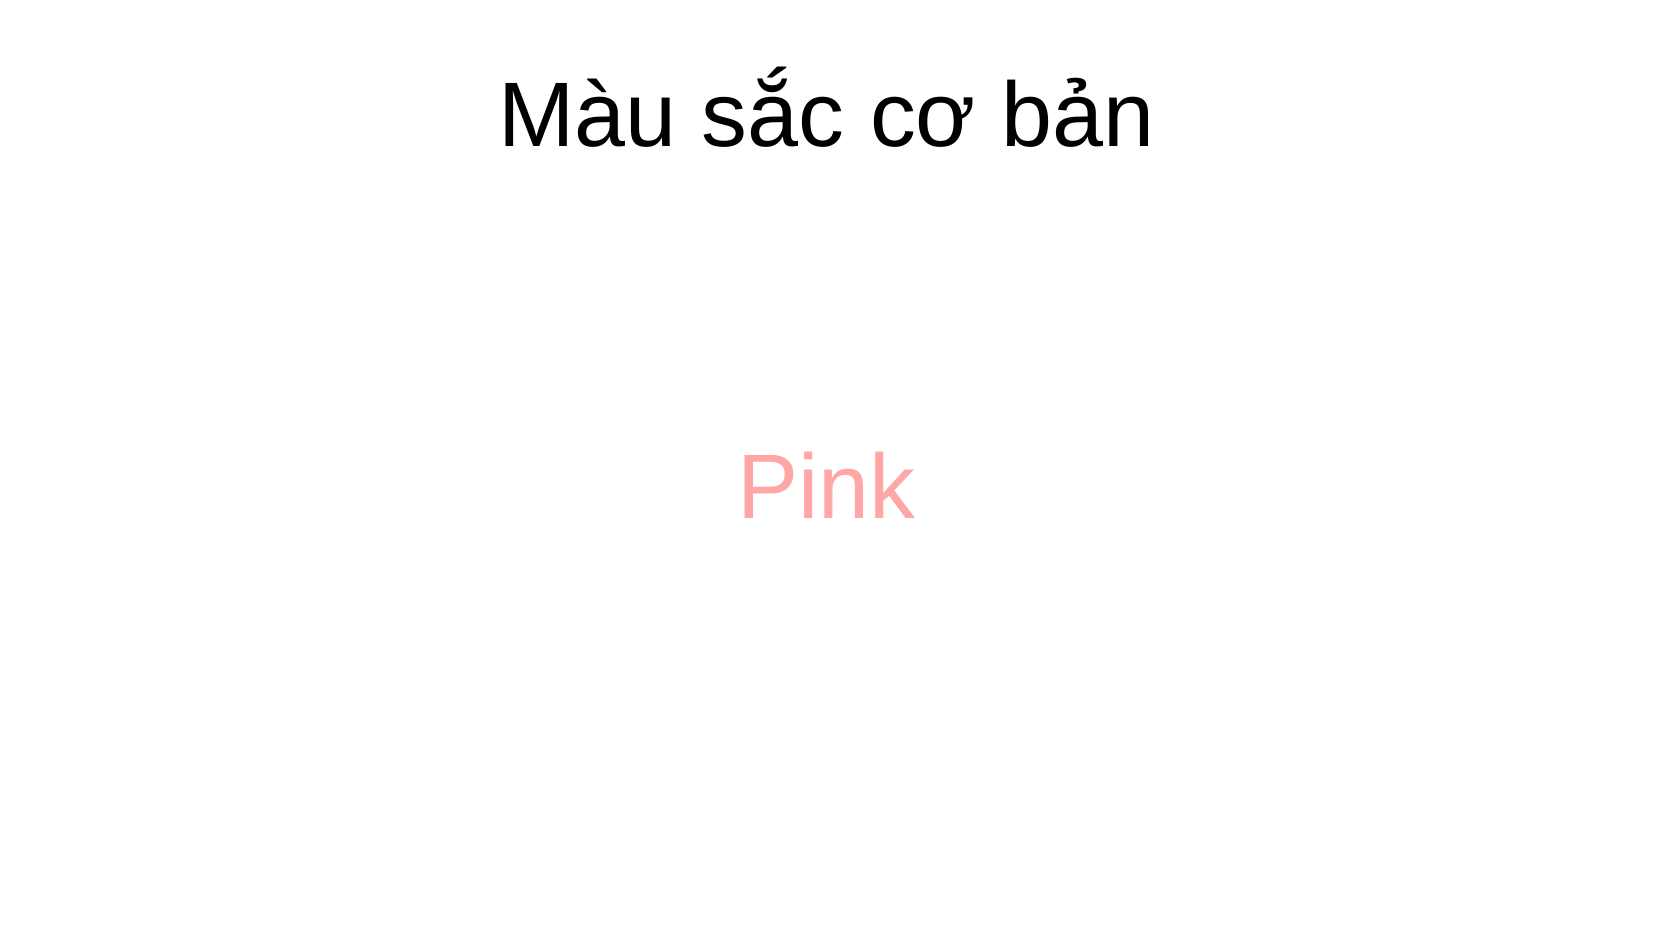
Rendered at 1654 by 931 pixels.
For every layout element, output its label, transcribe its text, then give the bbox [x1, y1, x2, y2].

title Màu sắc cơ bản [82, 37, 1571, 193]
subtitle Pink [82, 217, 1571, 758]
